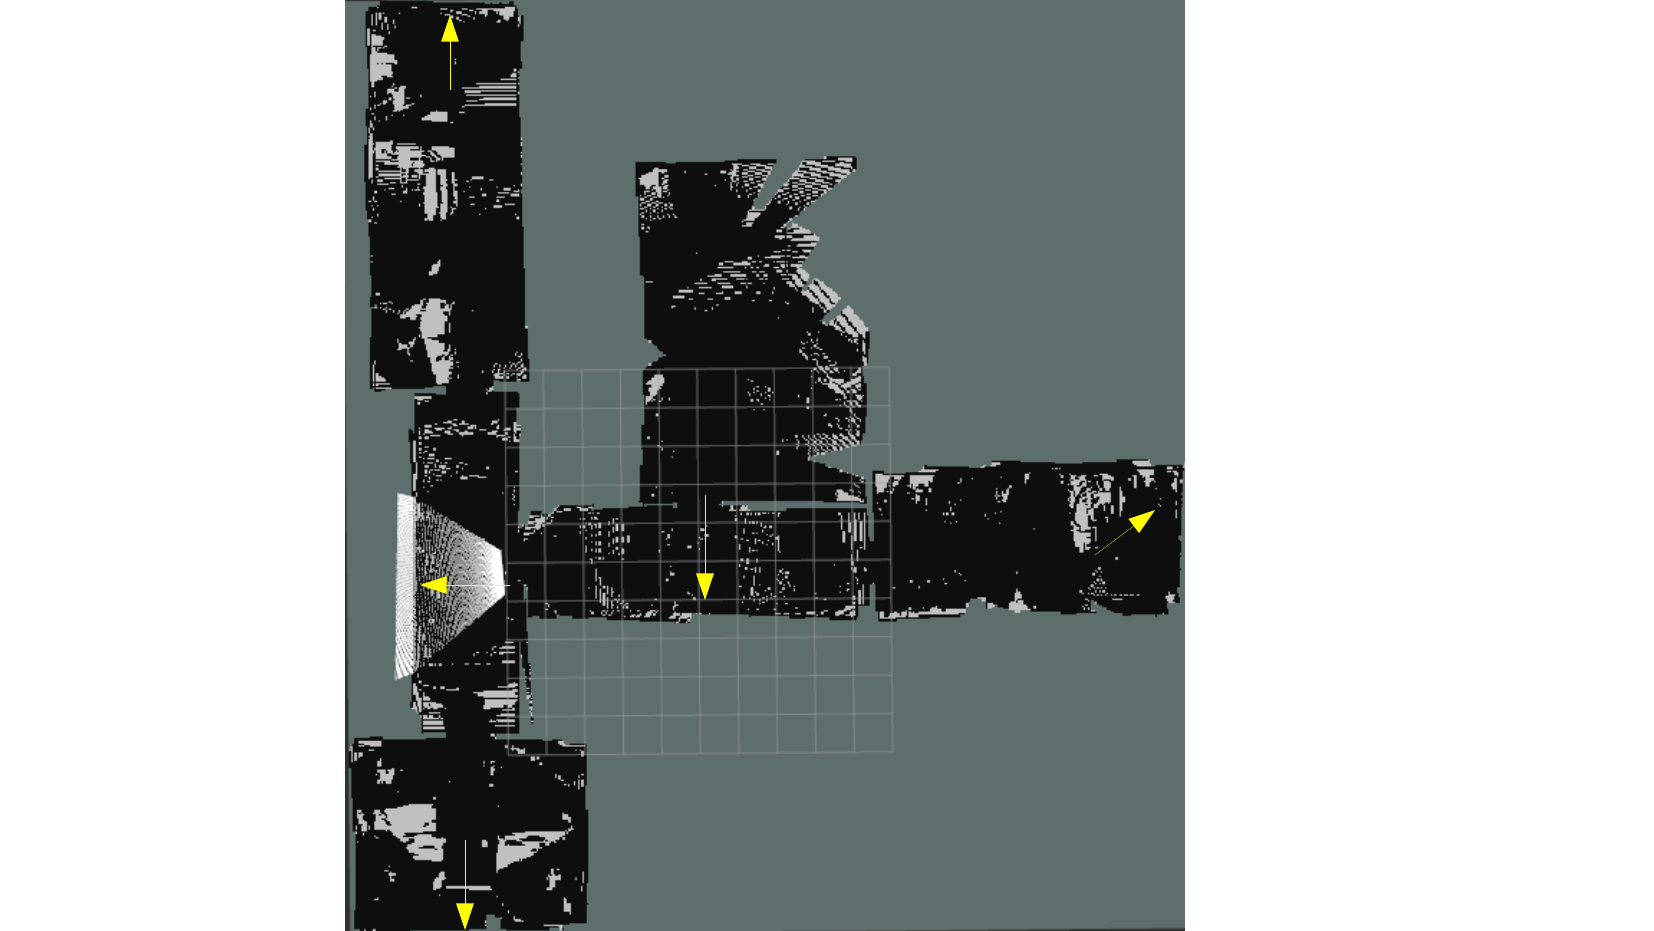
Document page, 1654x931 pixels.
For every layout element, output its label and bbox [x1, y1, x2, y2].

picture [345, 0, 1186, 931]
